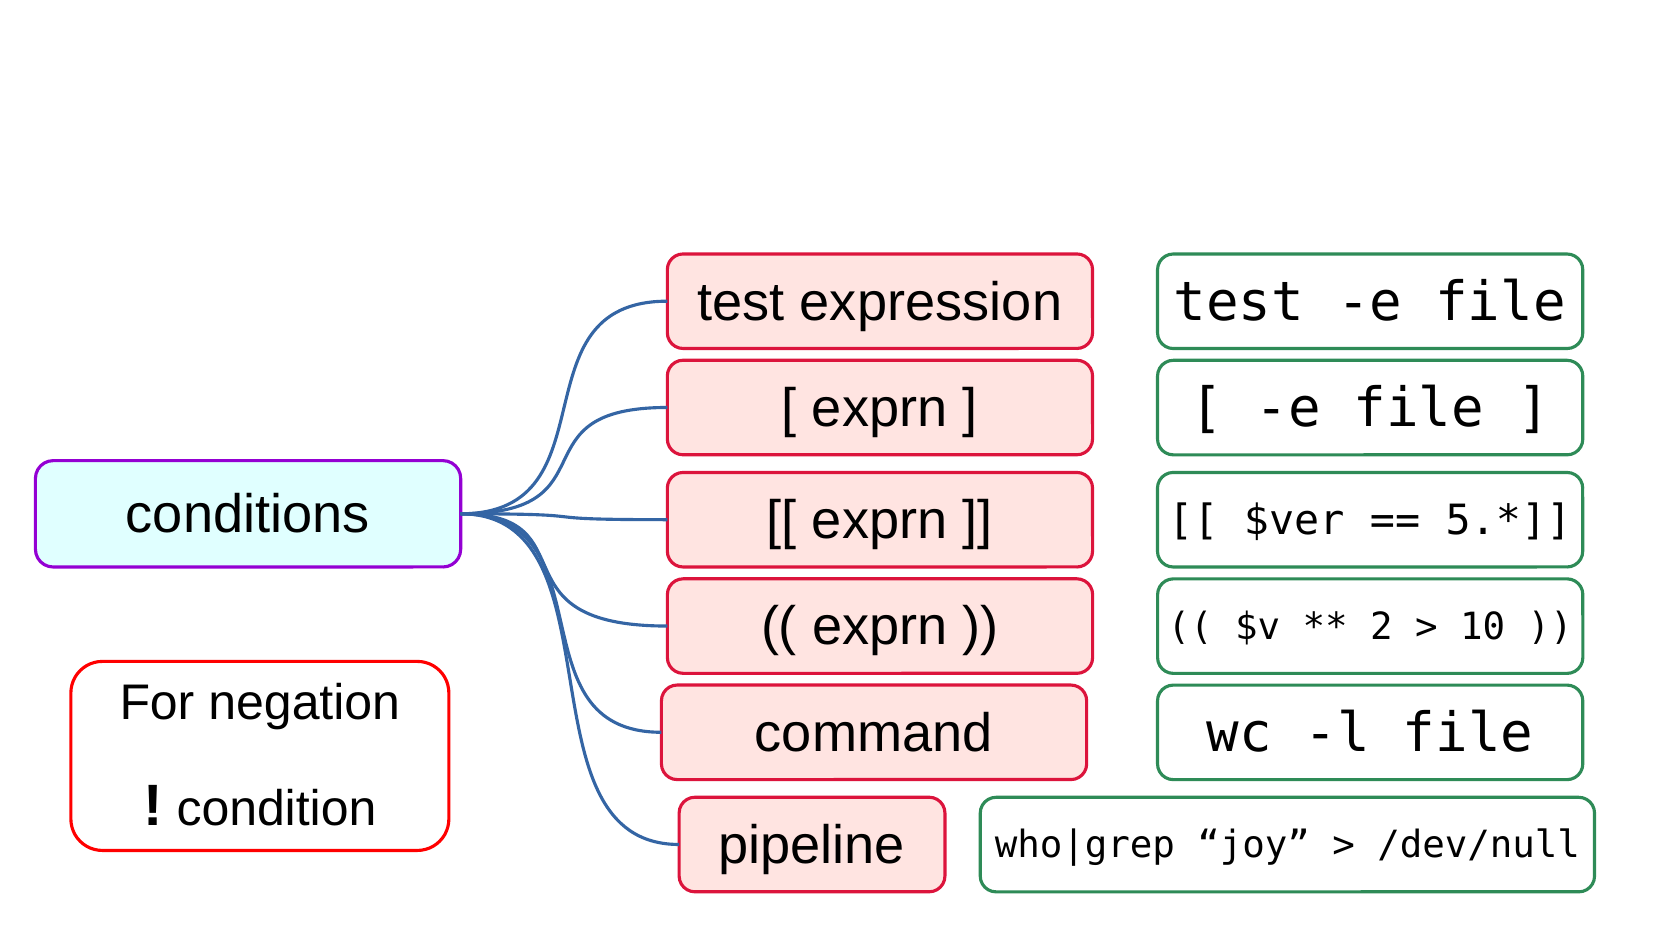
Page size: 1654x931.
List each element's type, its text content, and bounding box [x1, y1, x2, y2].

text_box test expression [667, 253, 1093, 349]
text_box pipeline [679, 797, 945, 892]
text_box wc -l file [1157, 685, 1583, 780]
text_box test -e file [1157, 253, 1583, 349]
text_box [[ $ver == 5.*]] [1157, 472, 1583, 567]
text_box (( exprn )) [667, 578, 1093, 674]
text_box For negation ! condition [70, 661, 449, 851]
text_box conditions [35, 460, 461, 567]
text_box who|grep “joy” > /dev/null [980, 797, 1595, 892]
text_box [[ exprn ]] [667, 472, 1093, 567]
text_box [ exprn ] [667, 360, 1093, 455]
text_box [ -e file ] [1157, 360, 1583, 455]
text_box command [661, 685, 1087, 780]
text_box (( $v ** 2 > 10 )) [1157, 578, 1583, 674]
